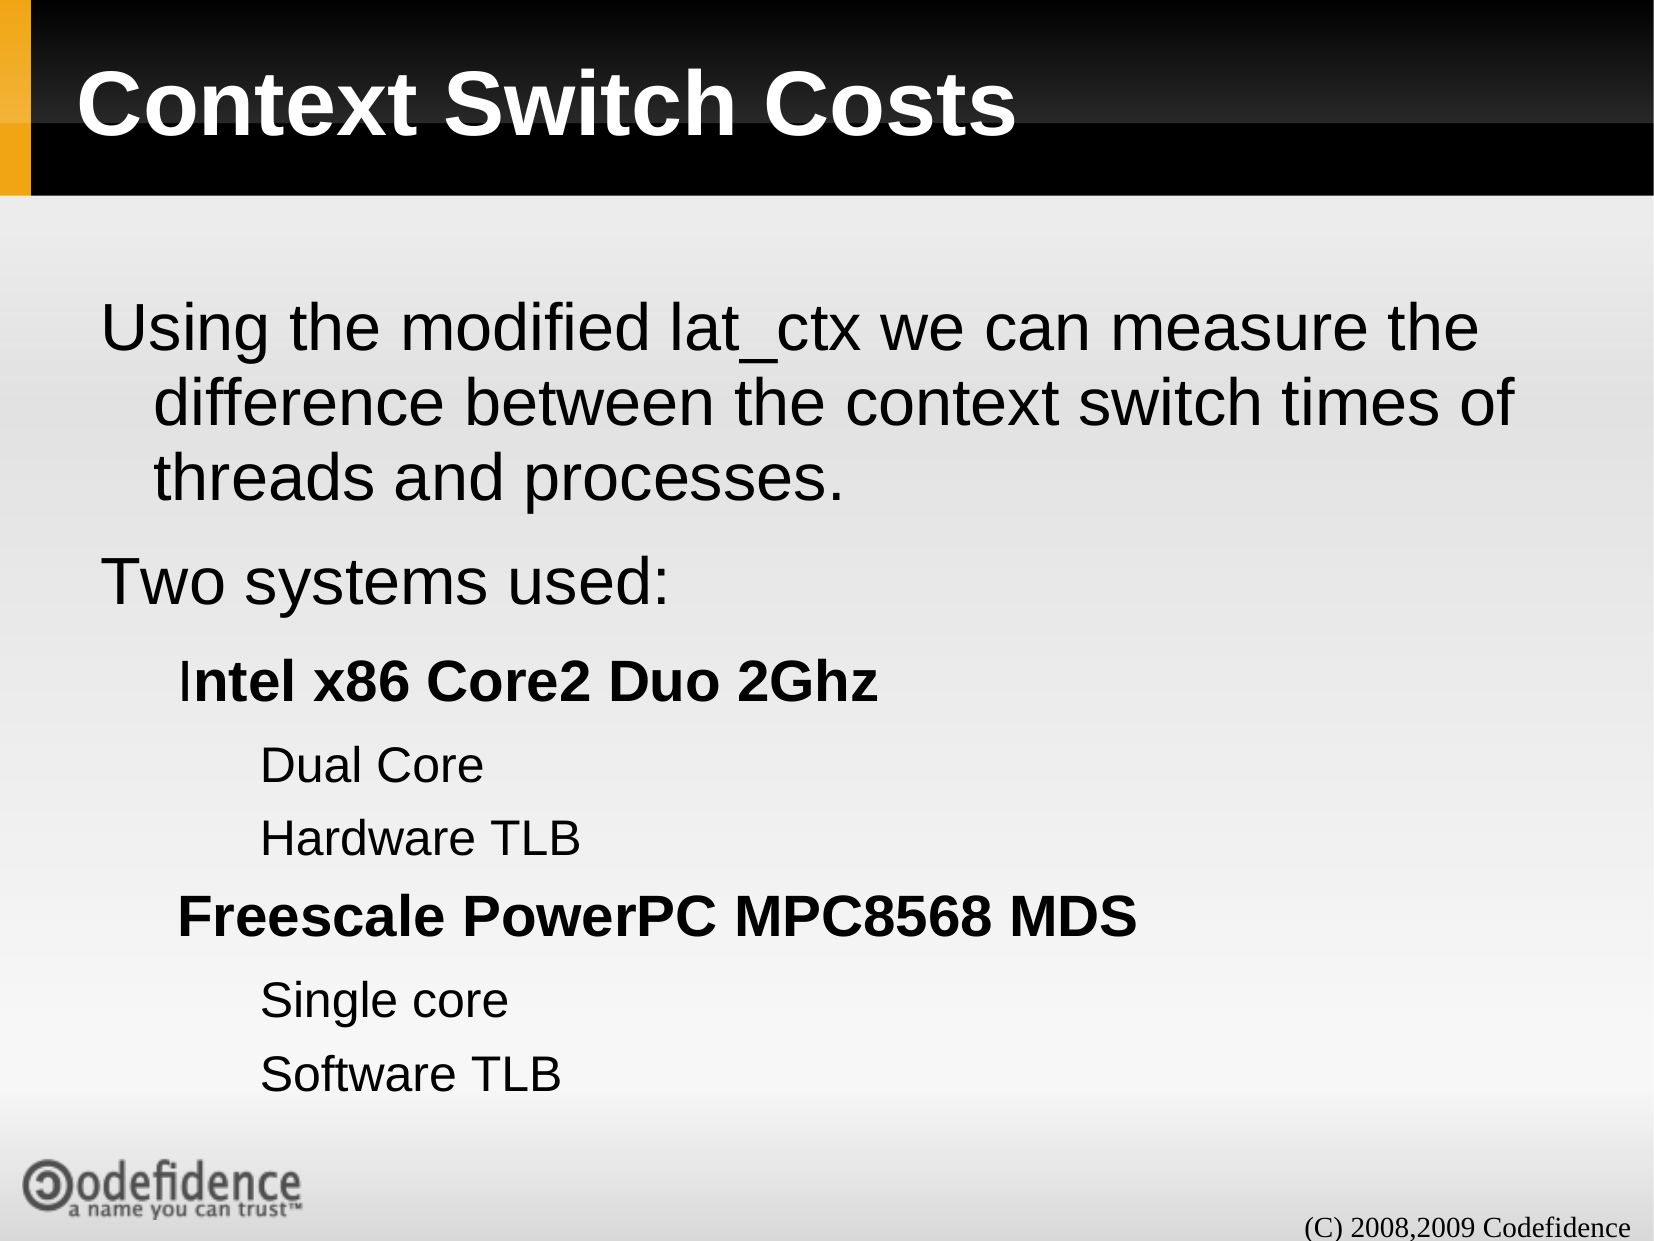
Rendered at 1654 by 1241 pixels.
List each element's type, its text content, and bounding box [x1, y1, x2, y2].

title Context Switch Costs [76, 7, 1565, 200]
picture [0, 0, 1654, 1241]
list Using the modified lat_ctx we can measure the difference between the context switch times of threads and processes. Two systems used: Intel x86 Core2 Duo 2Ghz Dual Core Hardware TLB Freescale PowerPC MPC8568 MDS Single core Software TLB [82, 290, 1571, 1102]
